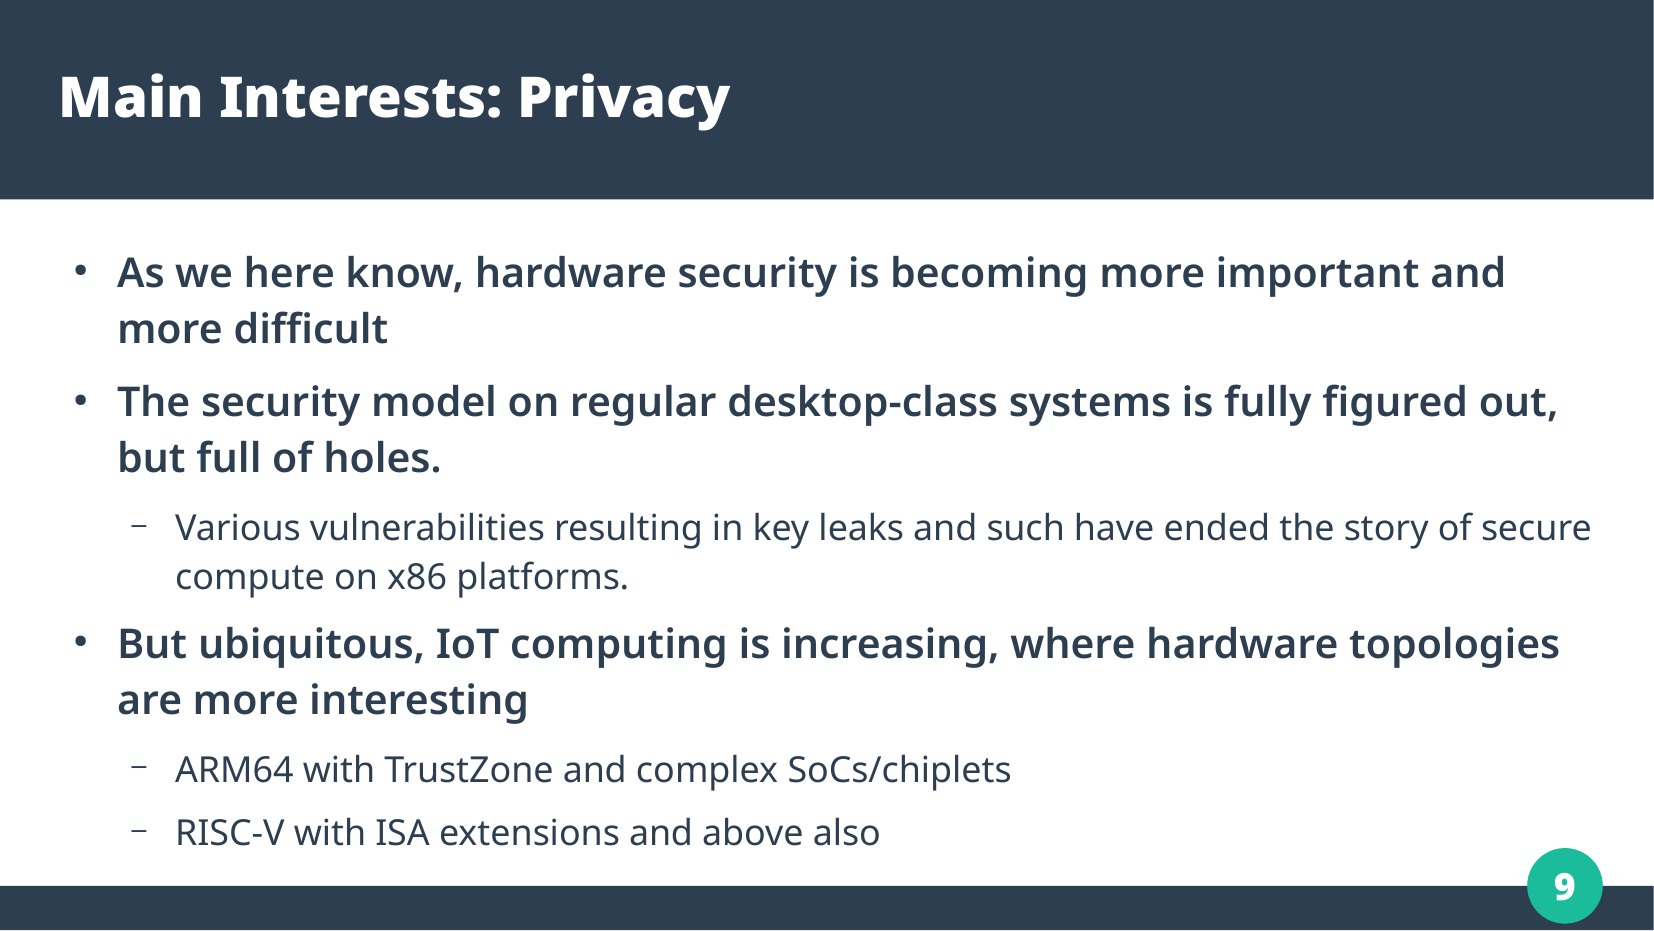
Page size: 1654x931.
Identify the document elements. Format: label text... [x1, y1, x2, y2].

title Main Interests: Privacy [59, 37, 1595, 156]
list As we here know, hardware security is becoming more important and more difficult The security model on regular desktop-class systems is fully figured out, but full of holes. Various vulnerabilities resulting in key leaks and such have ended the story of secure compute on x86 platforms. But ubiquitous, IoT computing is increasing, where hardware topologies are more interesting ARM64 with TrustZone and complex SoCs/chiplets RISC-V with ISA extensions and above also [59, 243, 1595, 864]
